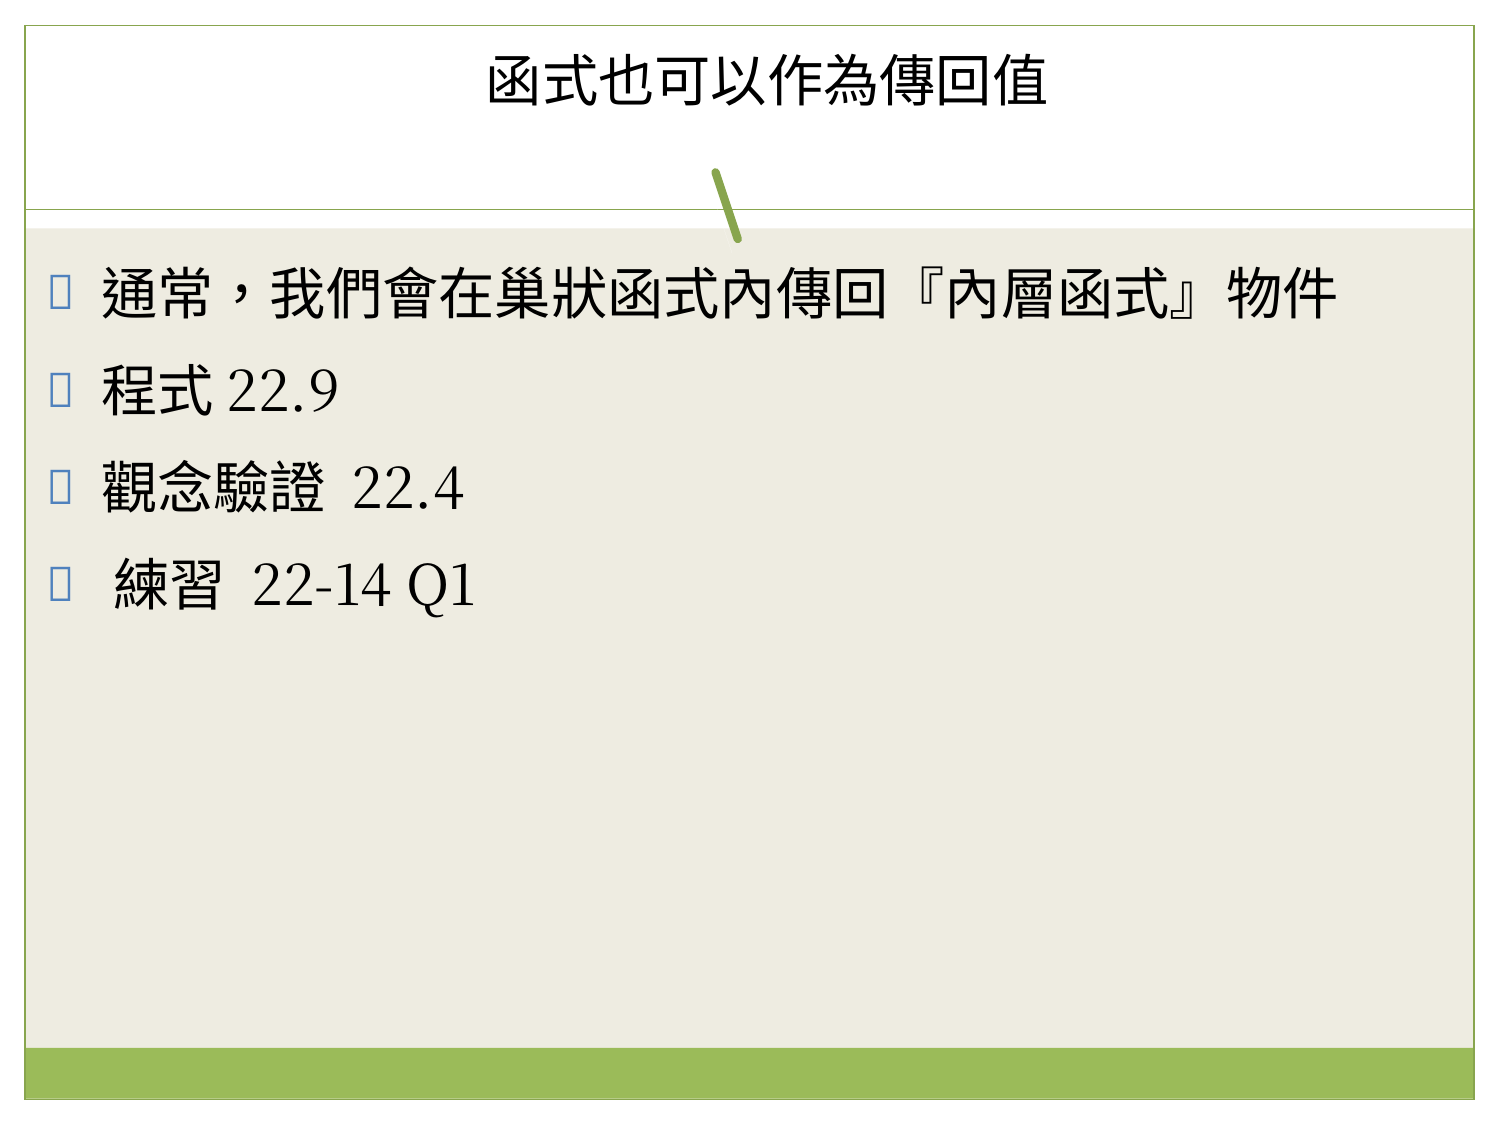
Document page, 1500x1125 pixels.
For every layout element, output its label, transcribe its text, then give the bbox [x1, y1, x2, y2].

title 函式也可以作為傳回值 [49, 37, 1450, 162]
list 通常，我們會在巢狀函式內傳回『內層函式』物件 程式22.9 觀念驗證 22.4 練習 22-14 Q1 [31, 250, 1427, 1001]
